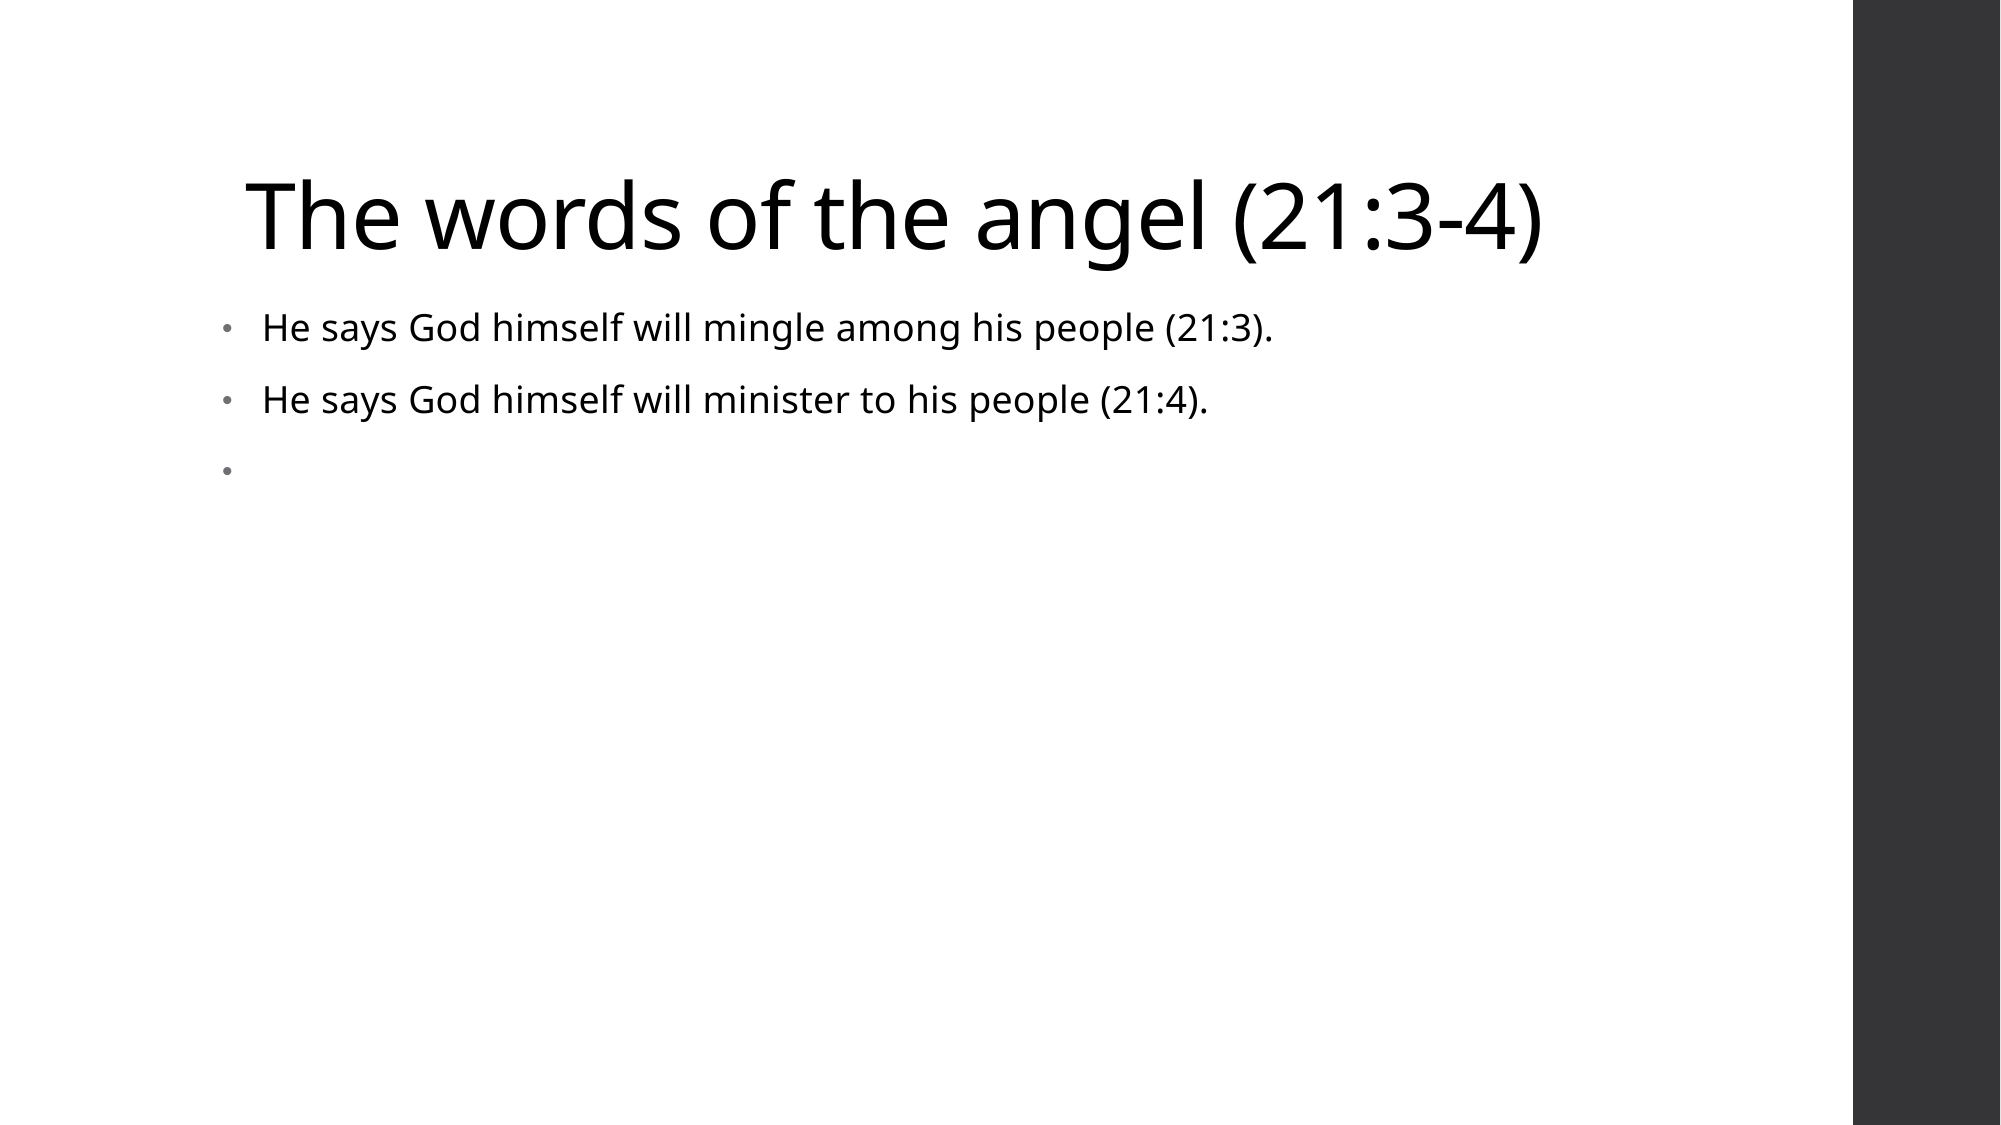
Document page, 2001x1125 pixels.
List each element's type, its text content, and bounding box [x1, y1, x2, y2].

title The words of the angel (21:3-4) [206, 60, 1797, 278]
list He says God himself will mingle among his people (21:3). He says God himself will minister to his people (21:4). [206, 299, 1617, 1014]
